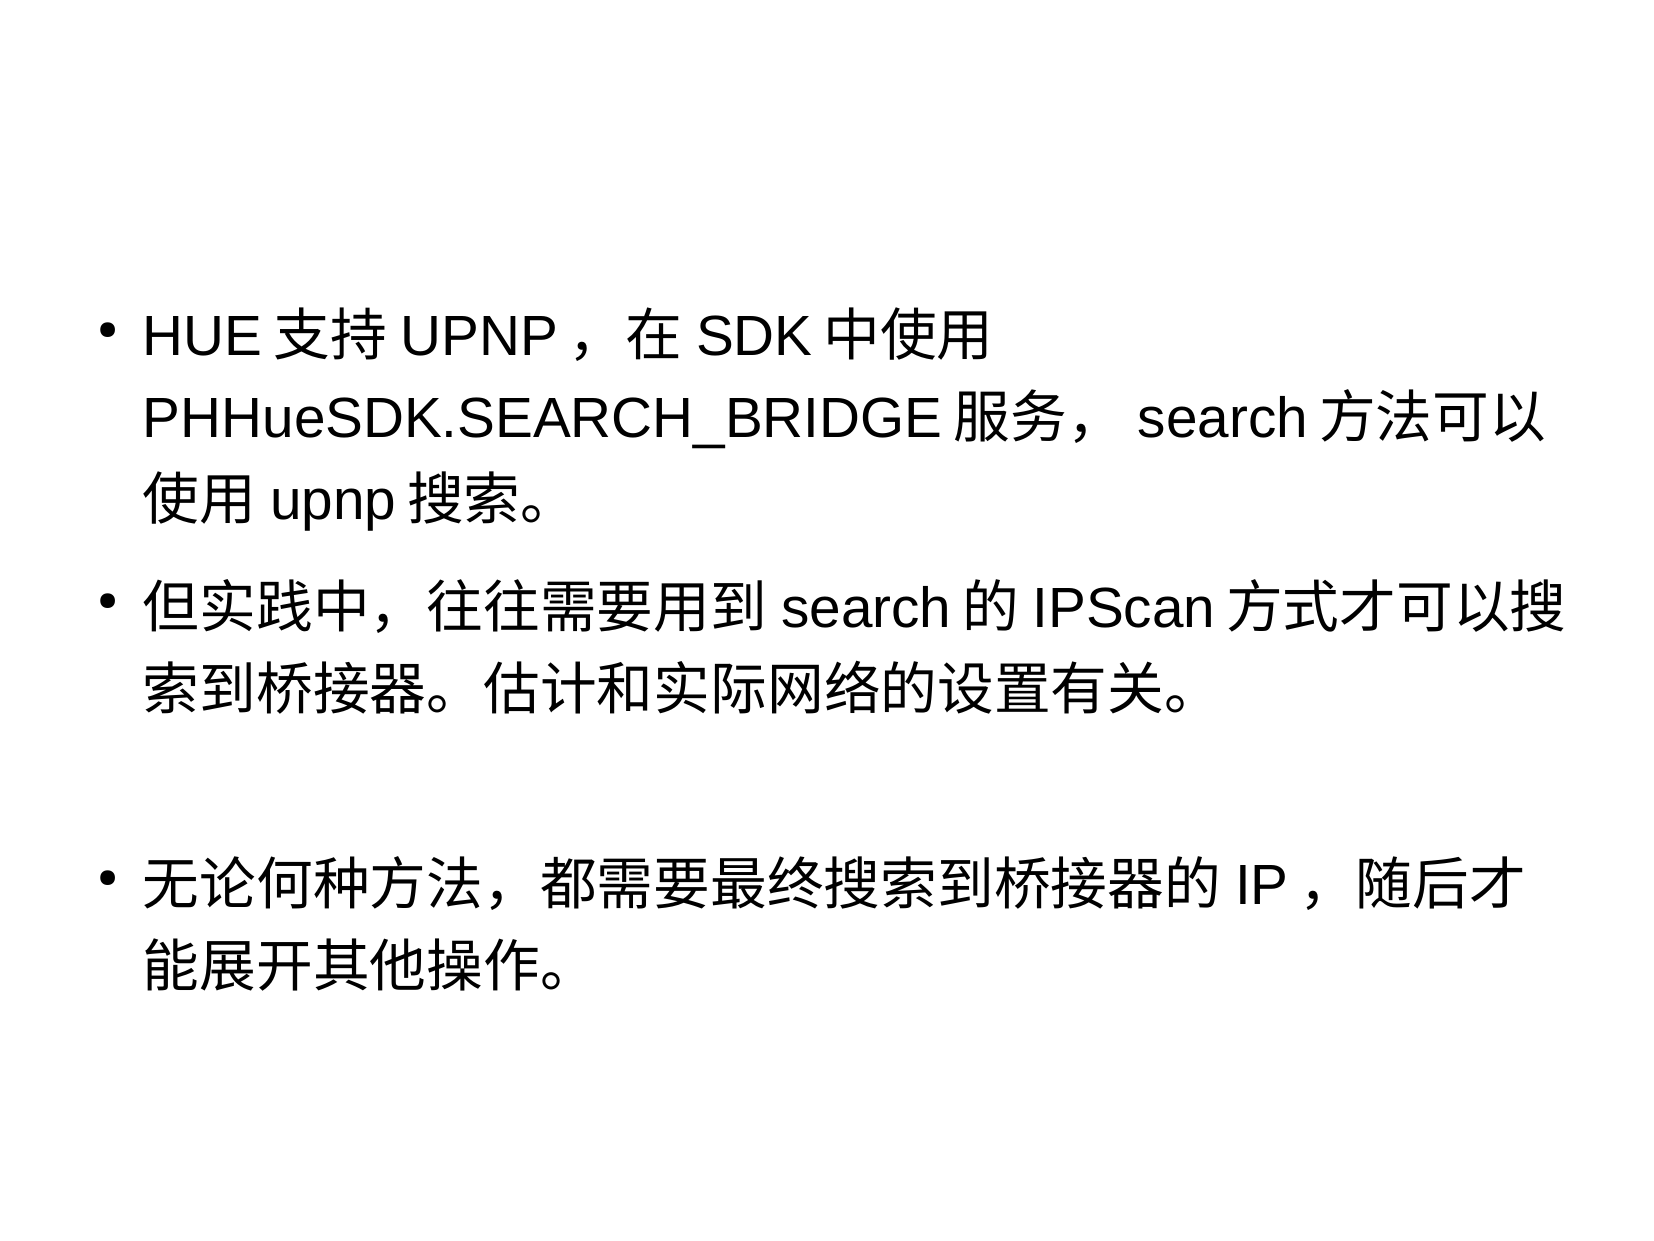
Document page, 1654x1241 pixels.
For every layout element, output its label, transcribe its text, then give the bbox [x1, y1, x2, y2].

list HUE支持UPNP，在SDK中使用PHHueSDK.SEARCH_BRIDGE服务，search方法可以使用upnp搜索。 但实践中，往往需要用到search的IPScan方式才可以搜索到桥接器。估计和实际网络的设置有关。 无论何种方法，都需要最终搜索到桥接器的IP，随后才能展开其他操作。 [82, 290, 1571, 1010]
